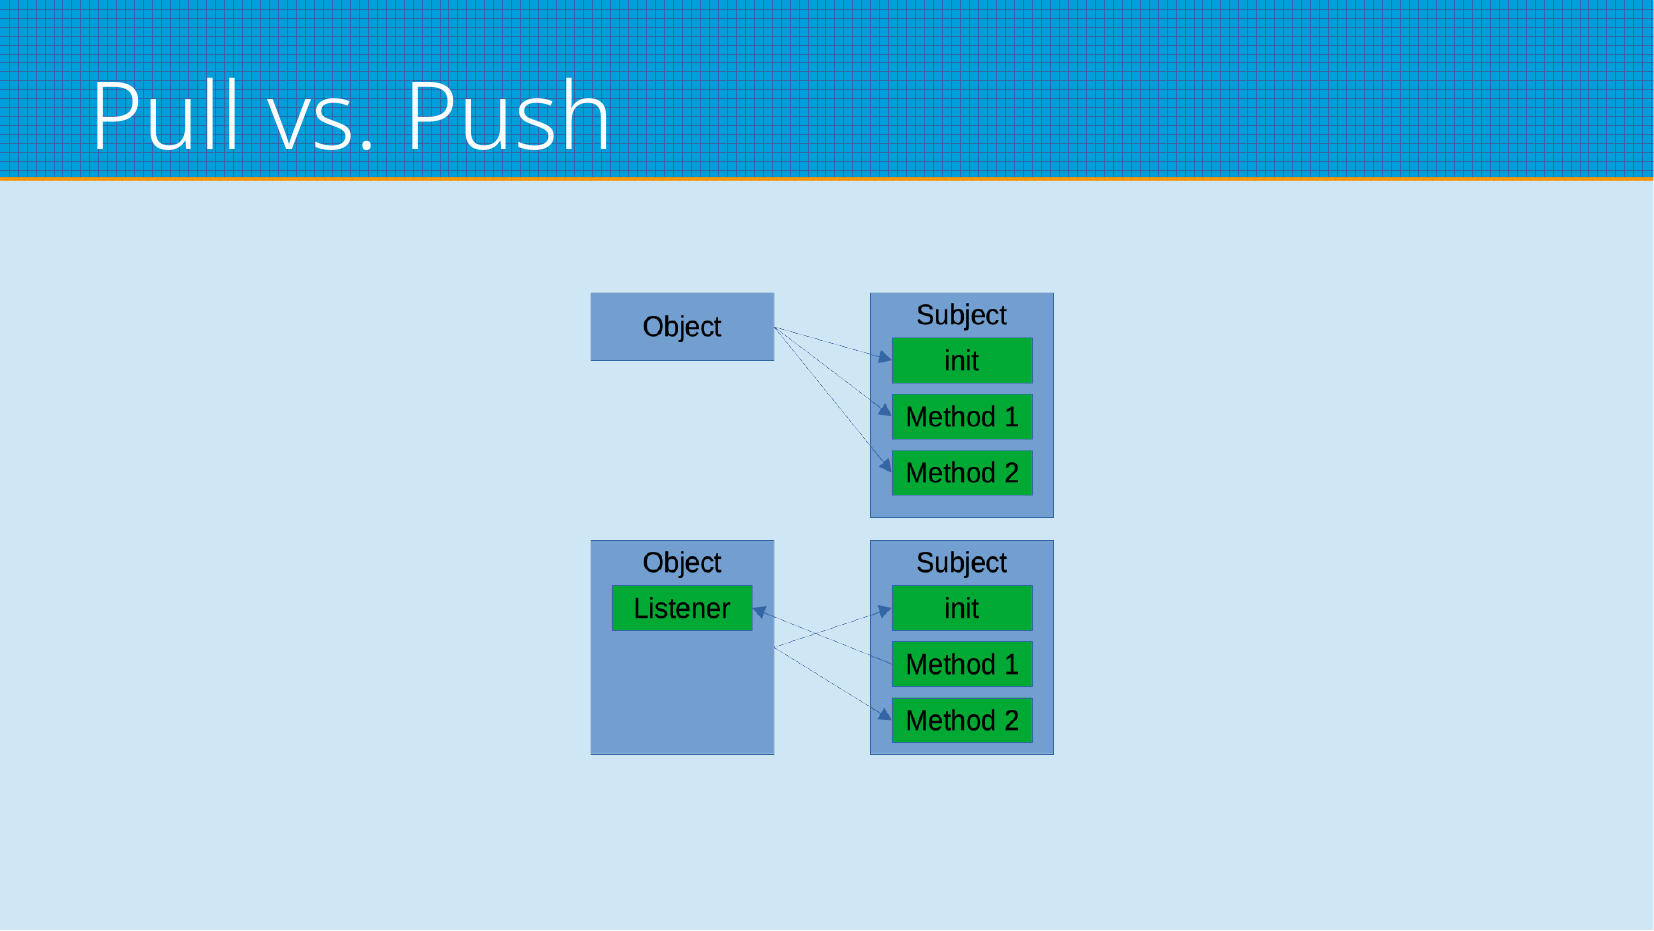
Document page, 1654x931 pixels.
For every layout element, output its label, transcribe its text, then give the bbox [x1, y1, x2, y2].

picture [418, 236, 1236, 812]
title Pull vs. Push [88, 14, 1565, 178]
